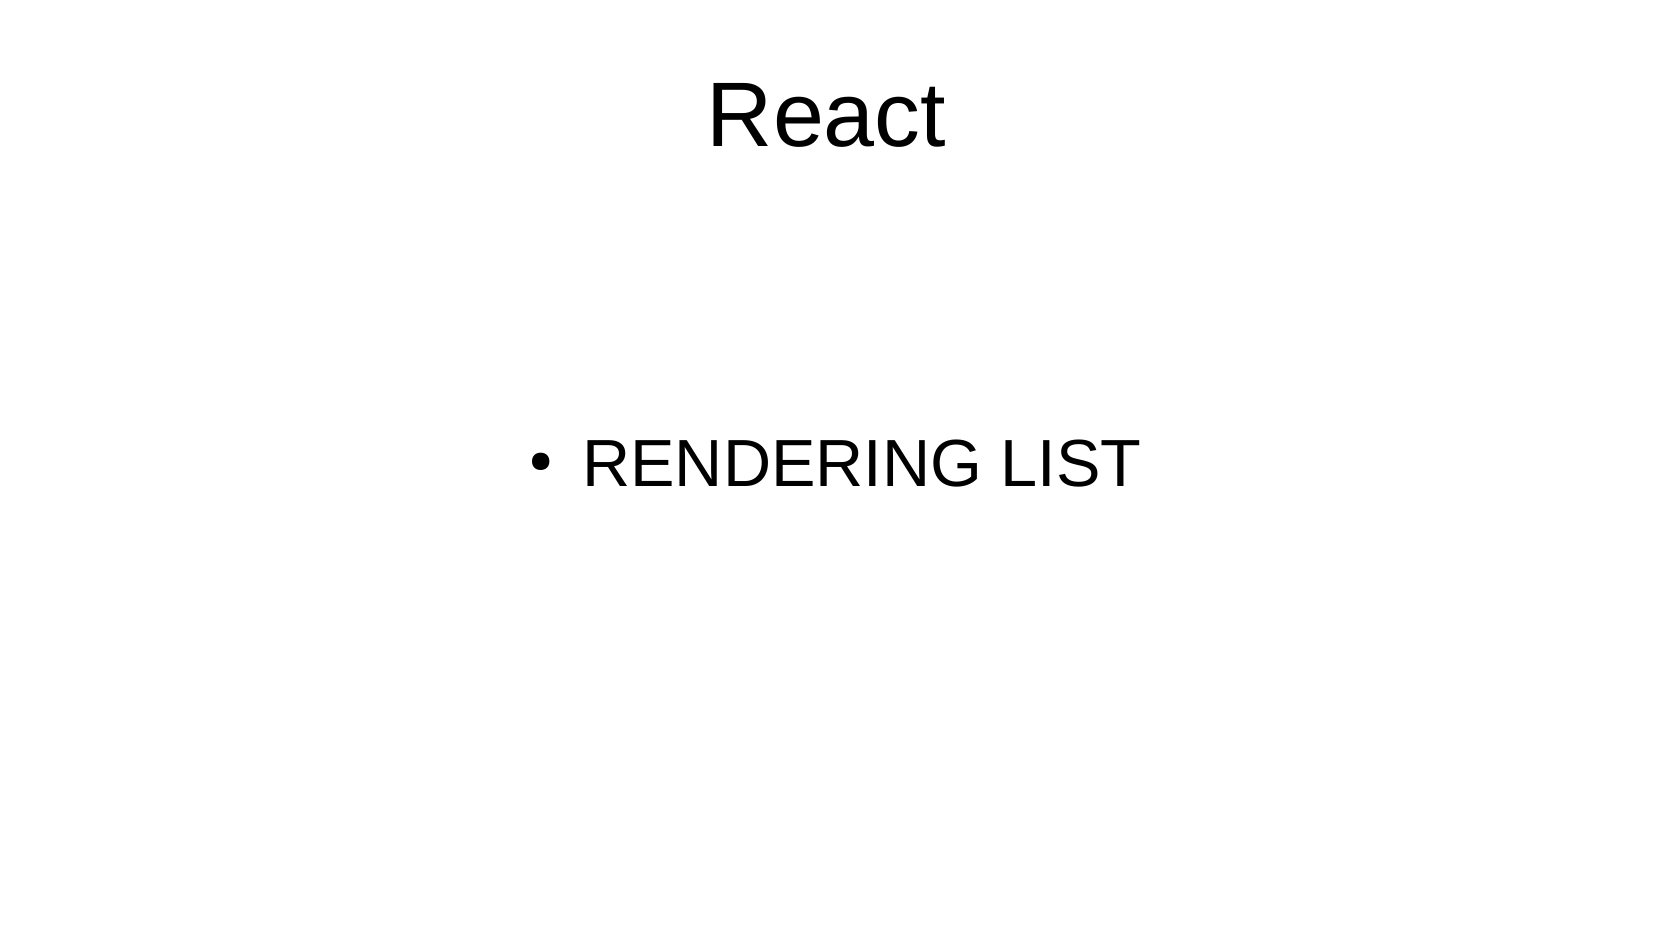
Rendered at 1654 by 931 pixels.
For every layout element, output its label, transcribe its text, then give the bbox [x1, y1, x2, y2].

title React [82, 37, 1571, 193]
list RENDERING LIST [82, 217, 1571, 758]
